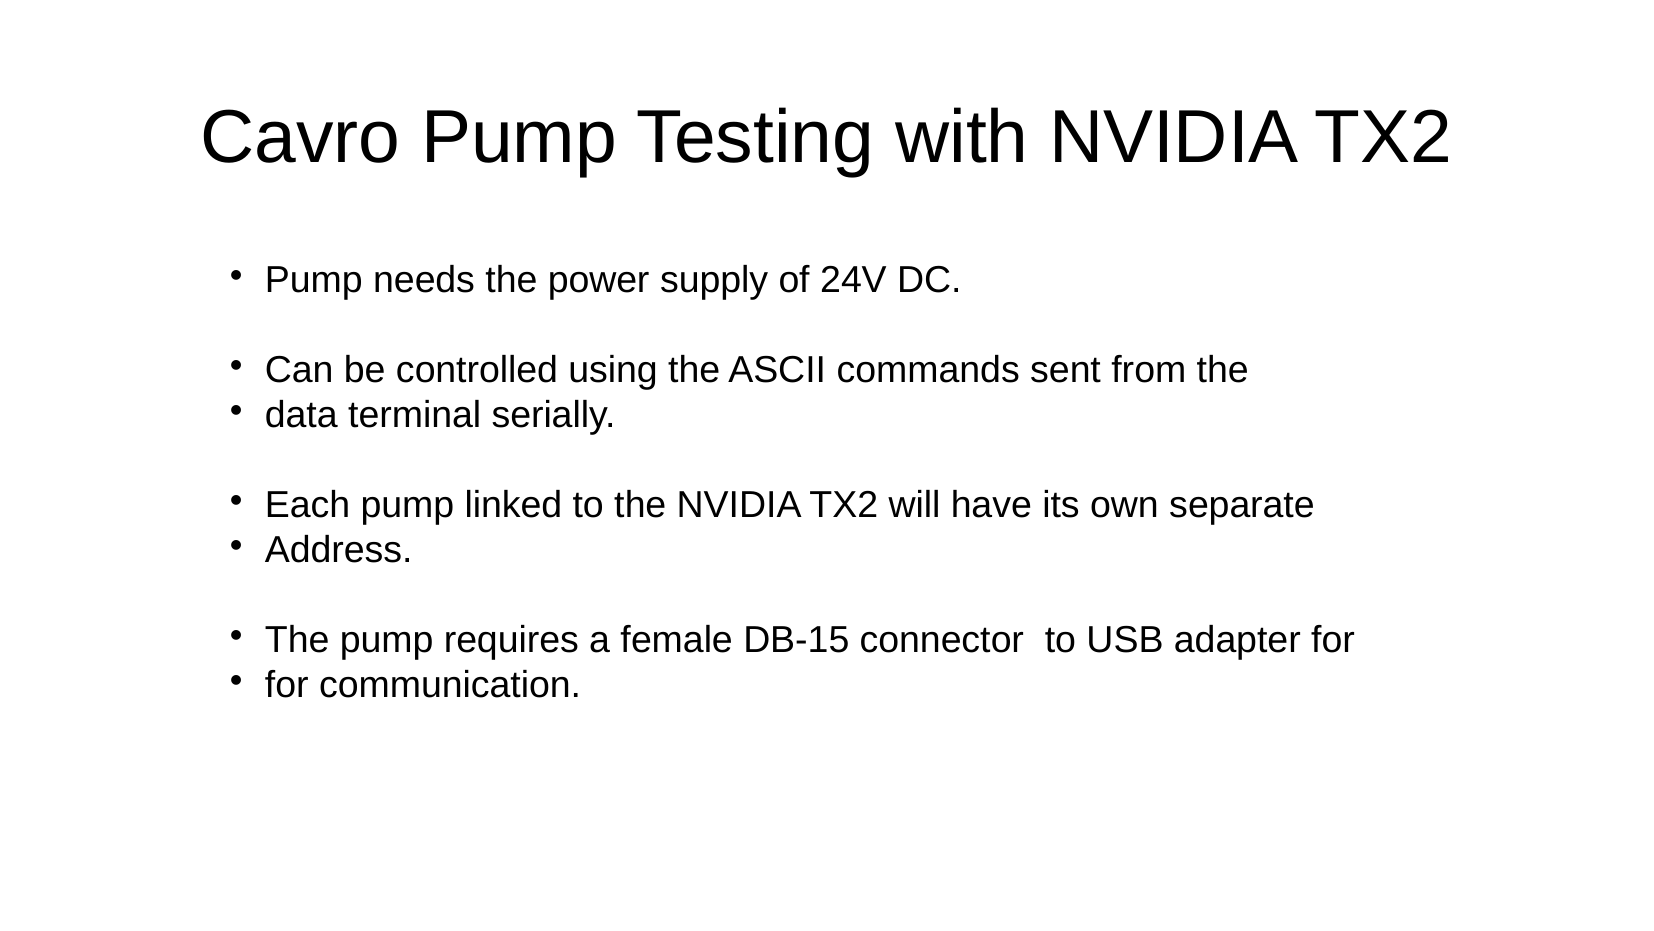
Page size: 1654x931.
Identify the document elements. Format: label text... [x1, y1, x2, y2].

text_box Pump needs the power supply of 24V DC. Can be controlled using the ASCII commands sent from the data terminal serially. Each pump linked to the NVIDIA TX2 will have its own separate Address. The pump requires a female DB-15 connector to USB adapter for for communication. [214, 247, 1489, 608]
text_box Cavro Pump Testing with NVIDIA TX2 [56, 80, 1597, 184]
